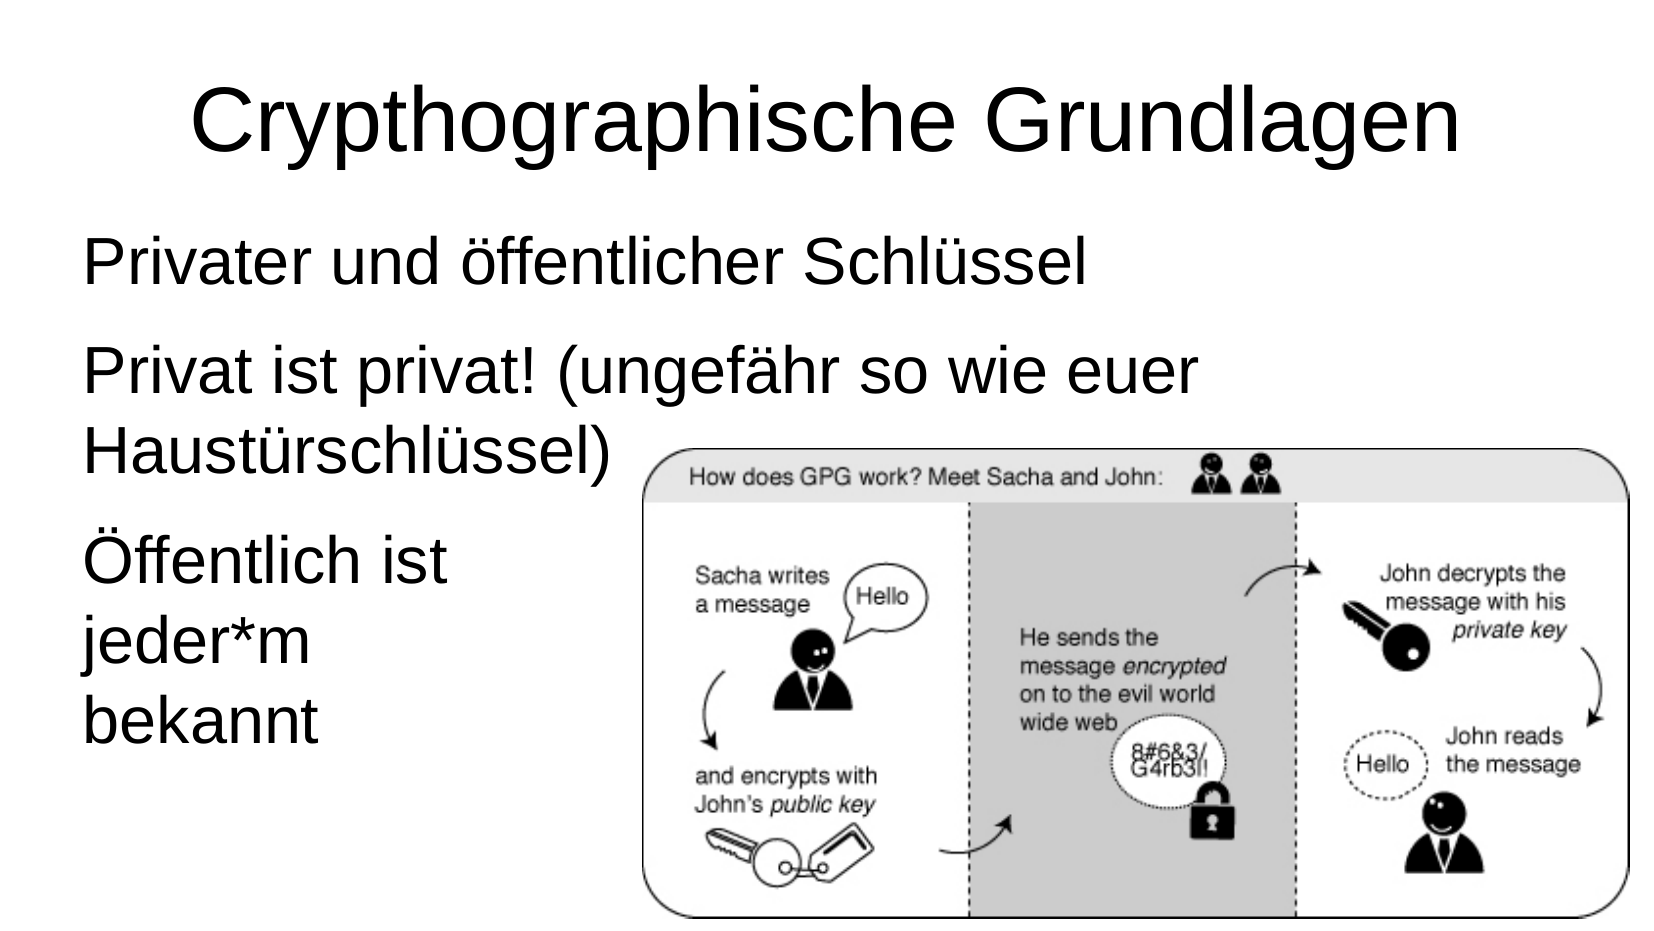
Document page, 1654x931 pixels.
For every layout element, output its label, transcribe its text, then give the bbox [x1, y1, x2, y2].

picture [642, 448, 1630, 919]
title Crypthographische Grundlagen [82, 37, 1571, 193]
list Privater und öffentlicher Schlüssel Privat ist privat! (ungefähr so wie euer Haustürschlüssel) Öffentlich ist jeder*m bekannt [82, 217, 1571, 758]
